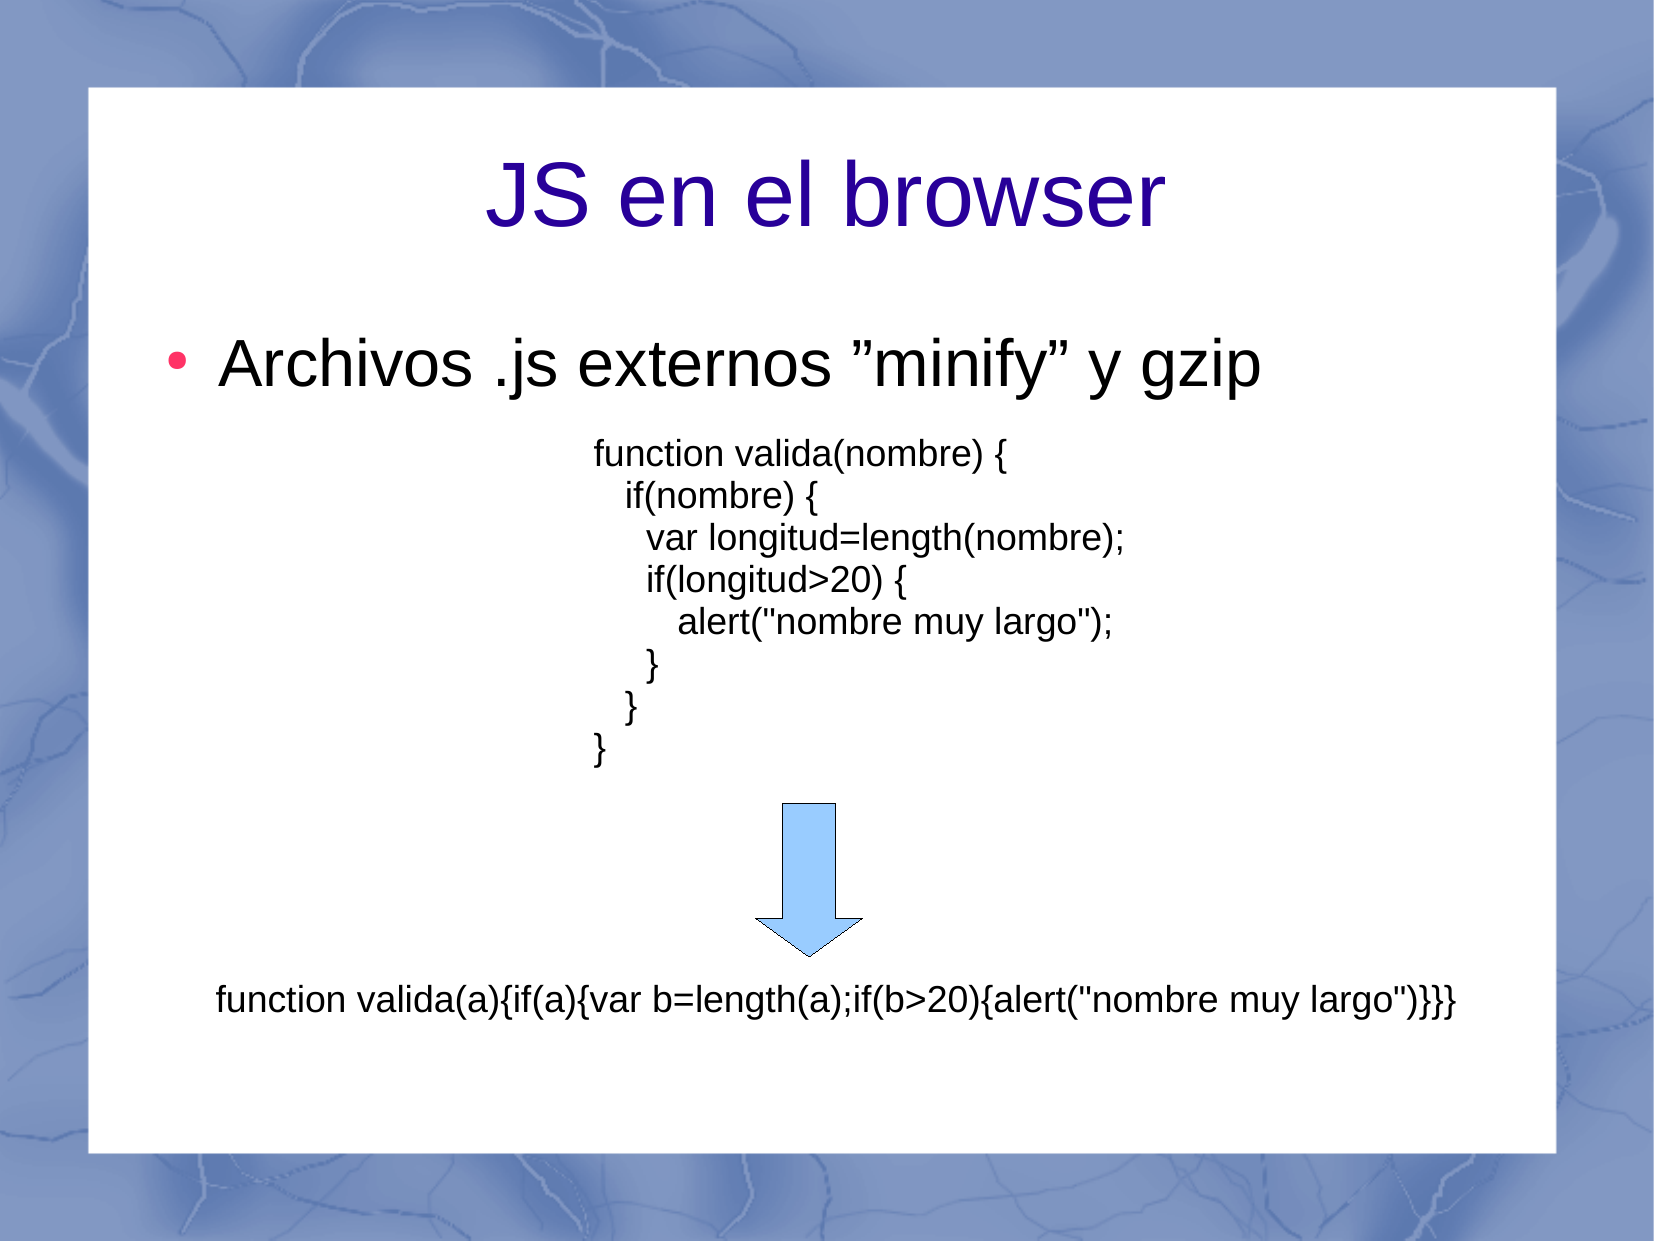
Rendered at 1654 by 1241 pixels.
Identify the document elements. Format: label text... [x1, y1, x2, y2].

text_box function valida(nombre) { if(nombre) { var longitud=length(nombre); if(longitud>20) { alert("nombre muy largo"); } } } [578, 425, 1322, 776]
list Archivos .js externos ”minify” y gzip [147, 325, 1506, 1232]
title JS en el browser [118, 90, 1536, 298]
picture [0, 0, 1654, 1241]
text_box [755, 803, 863, 957]
text_box function valida(a){if(a){var b=length(a);if(b>20){alert("nombre muy largo")}}} [200, 970, 1560, 1028]
